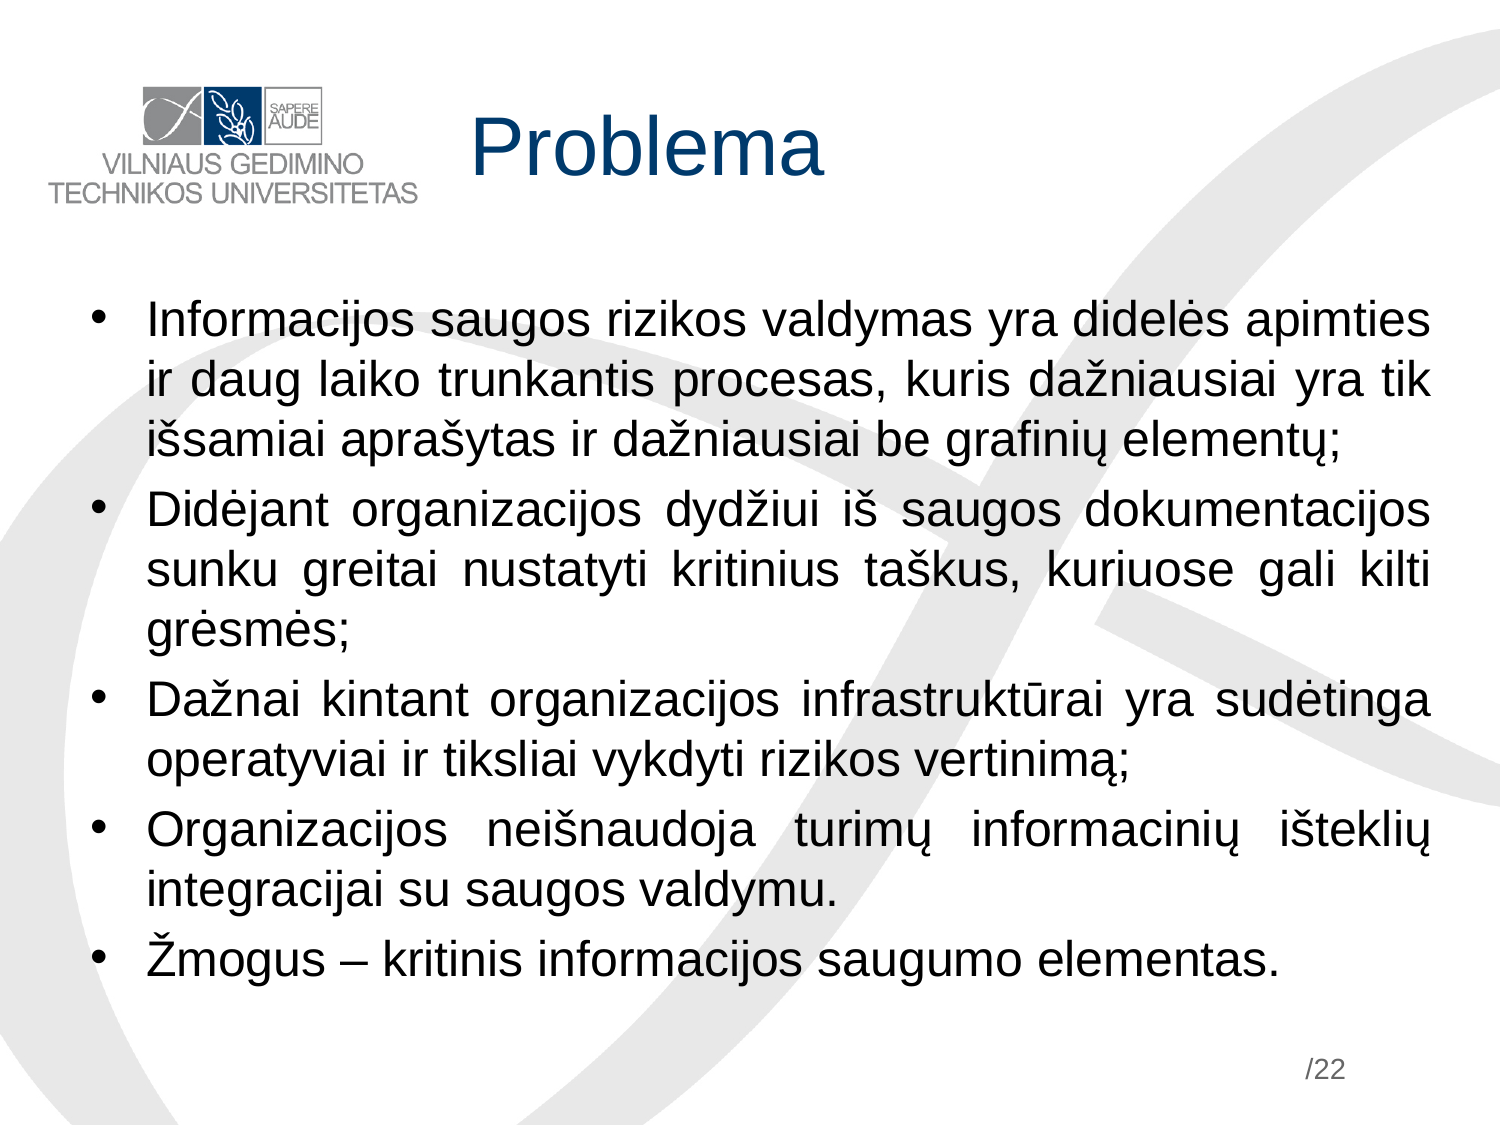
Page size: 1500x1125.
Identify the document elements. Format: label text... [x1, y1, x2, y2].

text_box /22 [1290, 1042, 1447, 1103]
picture [0, 0, 1500, 1125]
text_box Informacijos saugos rizikos valdymas yra didelės apimties ir daug laiko trunkantis procesas, kuris dažniausiai yra tik išsamiai aprašytas ir dažniausiai be grafinių elementų; Didėjant organizacijos dydžiui iš saugos dokumentacijos sunku greitai nustatyti kritinius taškus, kuriuose gali kilti grėsmės; Dažnai kintant organizacijos infrastruktūrai yra sudėtinga operatyviai ir tiksliai vykdyti rizikos vertinimą; Organizacijos neišnaudoja turimų informacinių išteklių integracijai su saugos valdymu. Žmogus – kritinis informacijos saugumo elementas. [75, 278, 1447, 1035]
text_box Problema [454, 19, 1447, 265]
